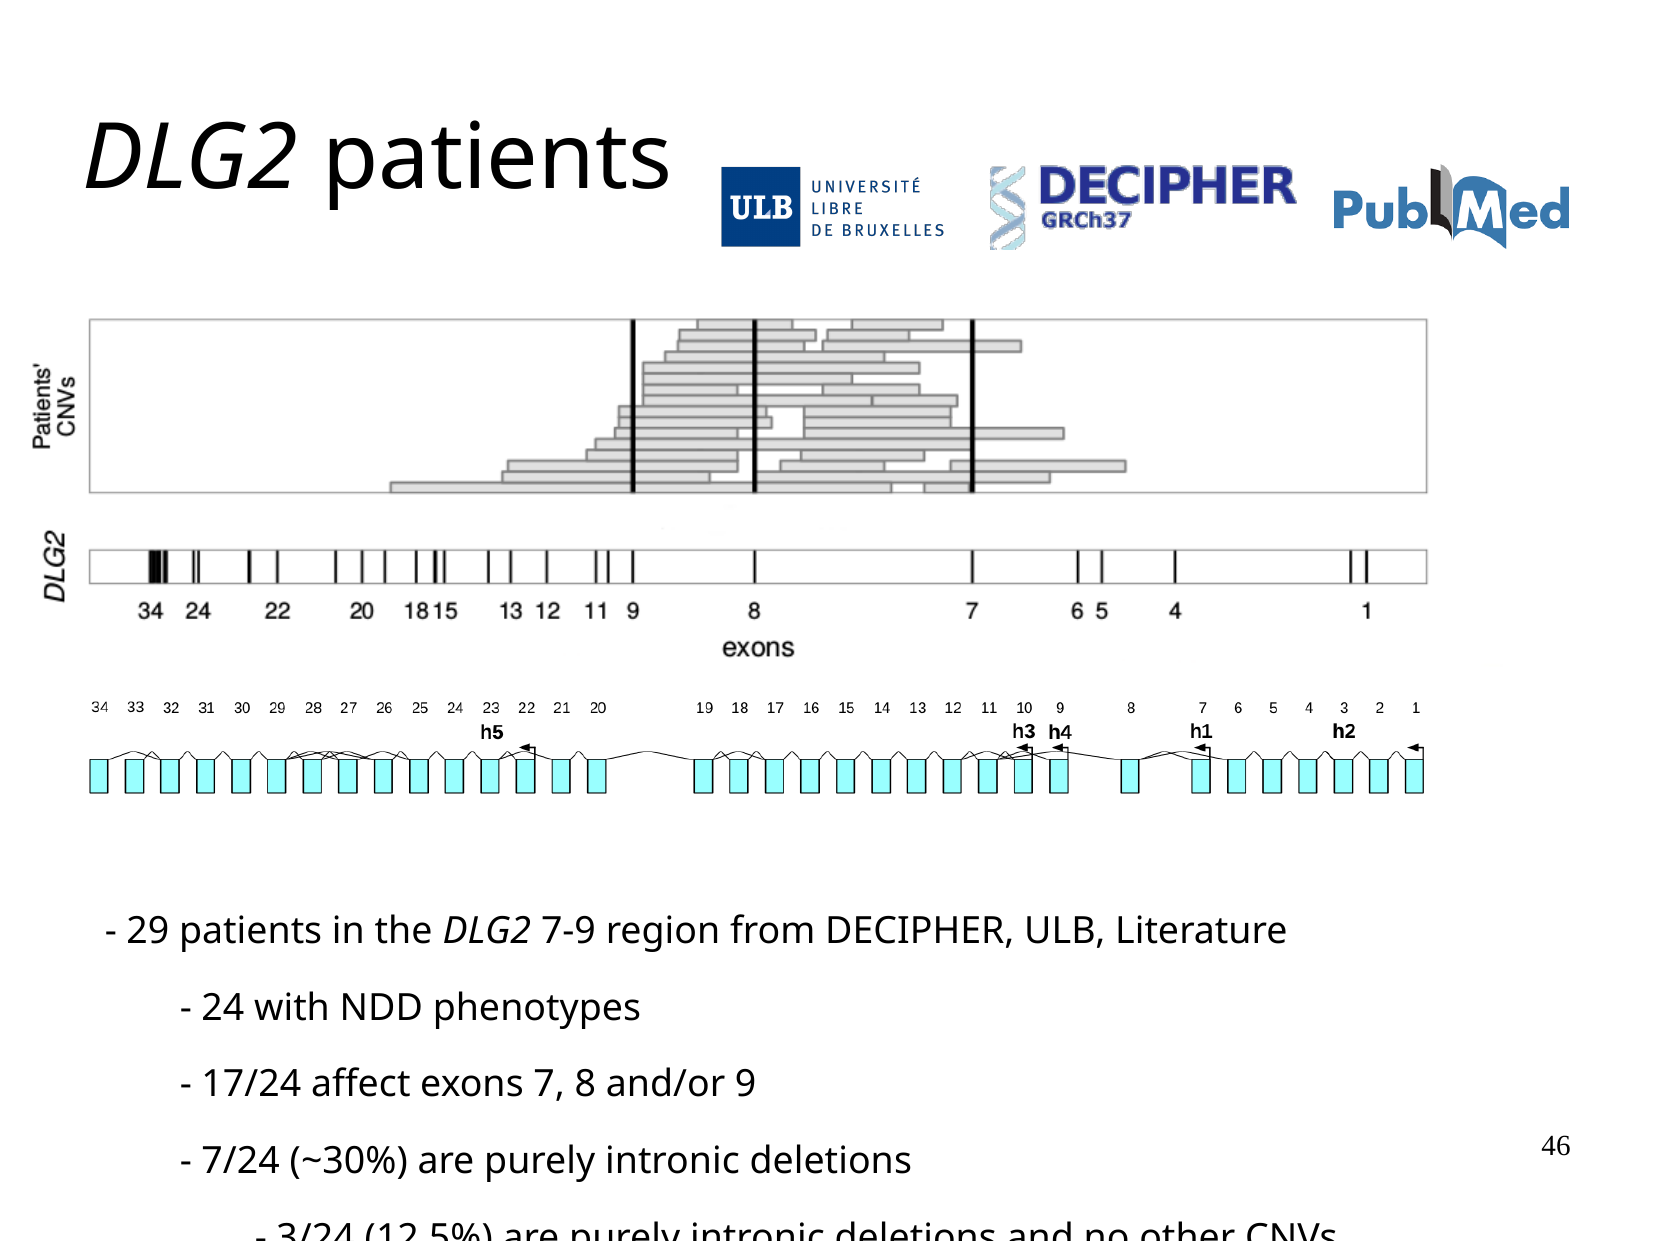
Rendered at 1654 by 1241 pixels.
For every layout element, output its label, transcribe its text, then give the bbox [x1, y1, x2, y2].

picture [719, 164, 947, 249]
picture [989, 164, 1308, 250]
text_box - 29 patients in the DLG2 7-9 region from DECIPHER, ULB, Literature - 24 with NDD phenotypes - 17/24 affect exons 7, 8 and/or 9 - 7/24 (~30%) are purely intronic deletions - 3/24 (12.5%) are purely intronic deletions and no other CNVs [90, 870, 1292, 1207]
title DLG2 patients [82, 49, 1571, 257]
picture [1334, 164, 1569, 249]
picture [17, 300, 1638, 850]
